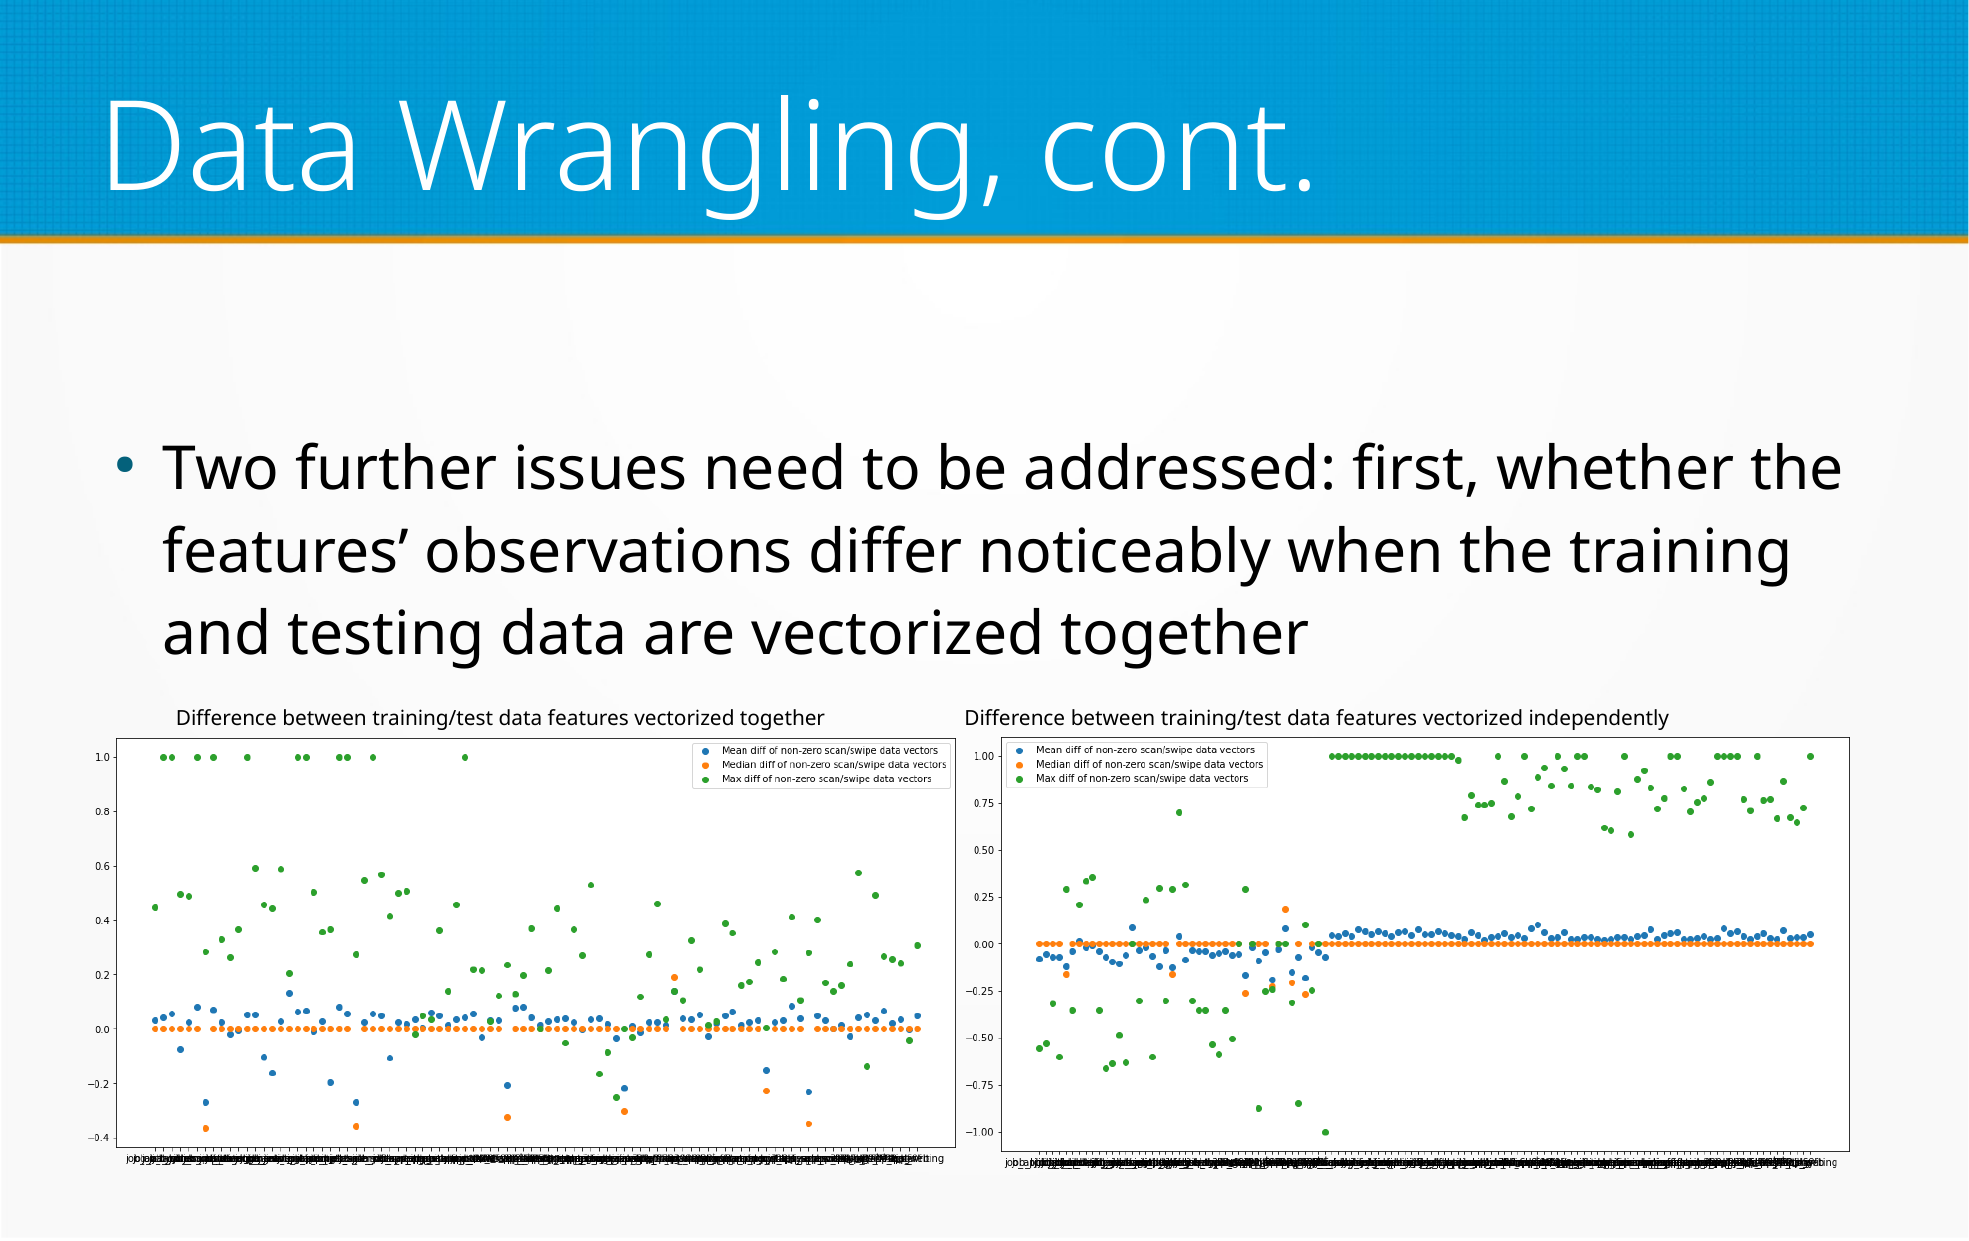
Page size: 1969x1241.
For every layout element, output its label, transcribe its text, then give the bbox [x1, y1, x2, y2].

title Data Wrangling, cont. [98, 19, 1870, 227]
picture [0, 233, 1969, 1241]
list Difference between training/test data features vectorized together Difference between training/test data features vectorized independently [105, 645, 1867, 1010]
list Two further issues need to be addressed: first, whether the features’ observations differ noticeably when the training and testing data are vectorized together [98, 315, 1861, 680]
